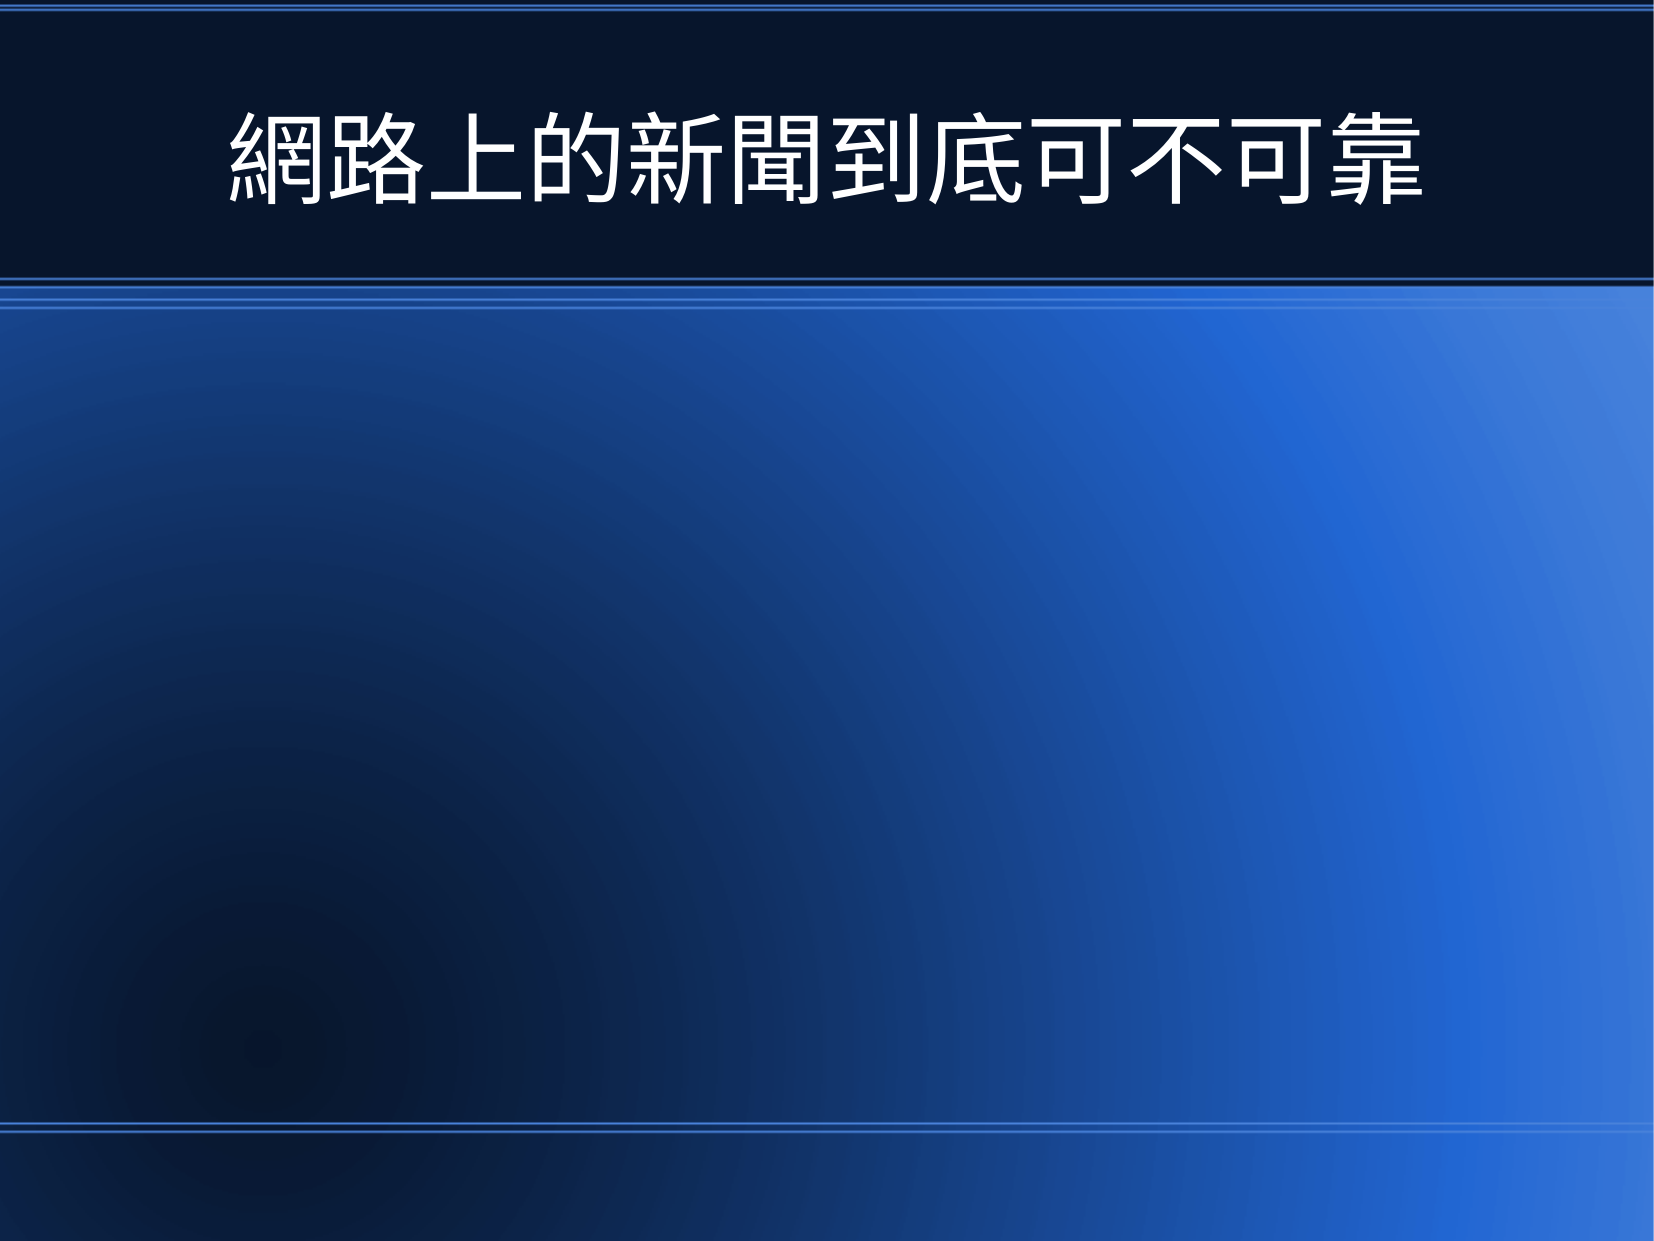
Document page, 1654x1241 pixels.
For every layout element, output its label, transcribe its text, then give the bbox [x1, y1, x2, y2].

title 網路上的新聞到底可不可靠 [82, 49, 1571, 257]
picture [0, 0, 1654, 1241]
